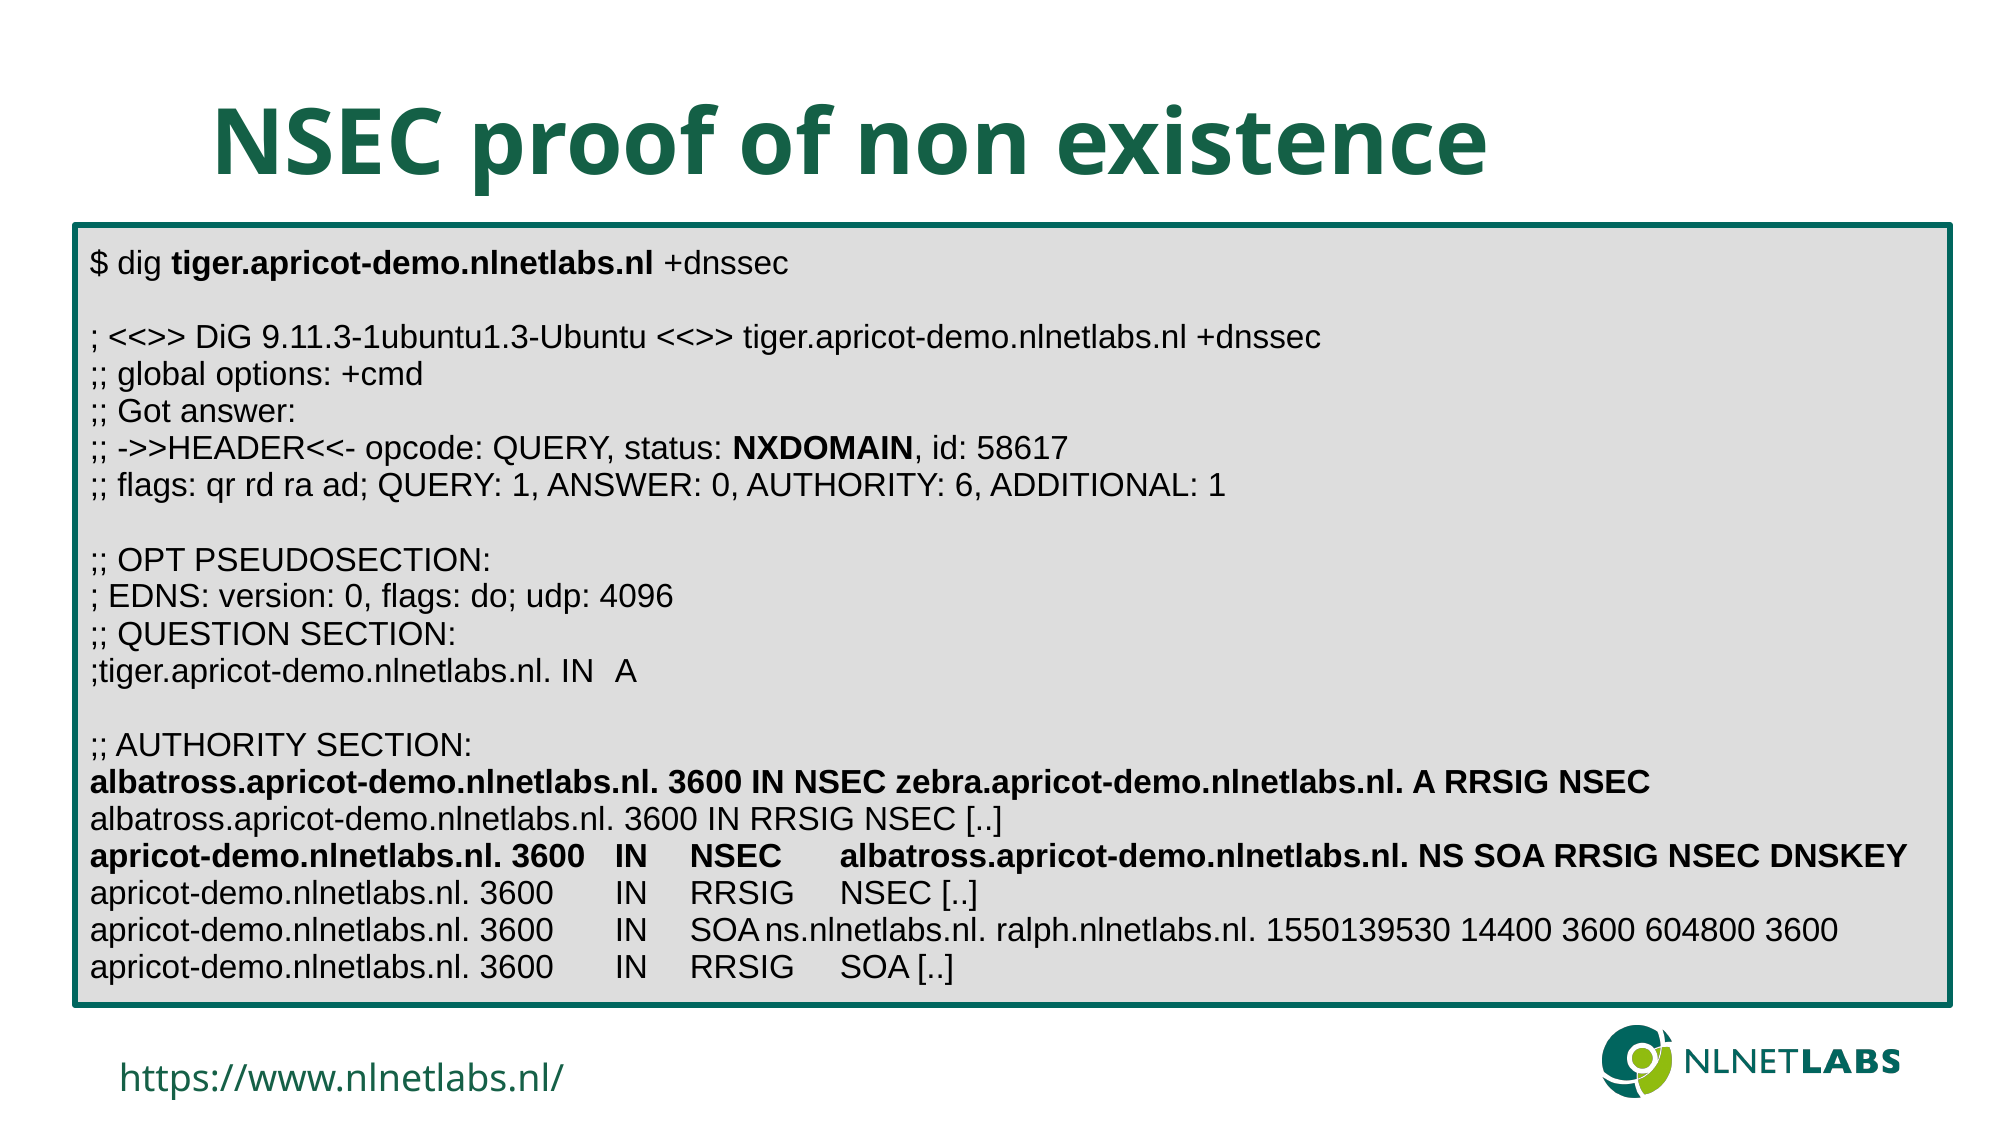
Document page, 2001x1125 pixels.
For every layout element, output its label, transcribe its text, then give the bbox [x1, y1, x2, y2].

picture [1602, 1025, 1900, 1098]
text_box $ dig tiger.apricot-demo.nlnetlabs.nl +dnssec ; <<>> DiG 9.11.3-1ubuntu1.3-Ubuntu <<>> tiger.apricot-demo.nlnetlabs.nl +dnssec ;; global options: +cmd ;; Got answer: ;; ->>HEADER<<- opcode: QUERY, status: NXDOMAIN, id: 58617 ;; flags: qr rd ra ad; QUERY: 1, ANSWER: 0, AUTHORITY: 6, ADDITIONAL: 1 ;; OPT PSEUDOSECTION: ; EDNS: version: 0, flags: do; udp: 4096 ;; QUESTION SECTION: ;tiger.apricot-demo.nlnetlabs.nl. IN A ;; AUTHORITY SECTION: albatross.apricot-demo.nlnetlabs.nl. 3600 IN NSEC zebra.apricot-demo.nlnetlabs.nl. A RRSIG NSEC albatross.apricot-demo.nlnetlabs.nl. 3600 IN RRSIG NSEC [..] apricot-demo.nlnetlabs.nl. 3600 IN NSEC albatross.apricot-demo.nlnetlabs.nl. NS SOA RRSIG NSEC DNSKEY apricot-demo.nlnetlabs.nl. 3600 IN RRSIG NSEC [..] apricot-demo.nlnetlabs.nl. 3600 IN SOA ns.nlnetlabs.nl. ralph.nlnetlabs.nl. 1550139530 14400 3600 604800 3600 apricot-demo.nlnetlabs.nl. 3600 IN RRSIG SOA [..] [75, 224, 1951, 1006]
title NSEC proof of non existence [210, 44, 1900, 224]
